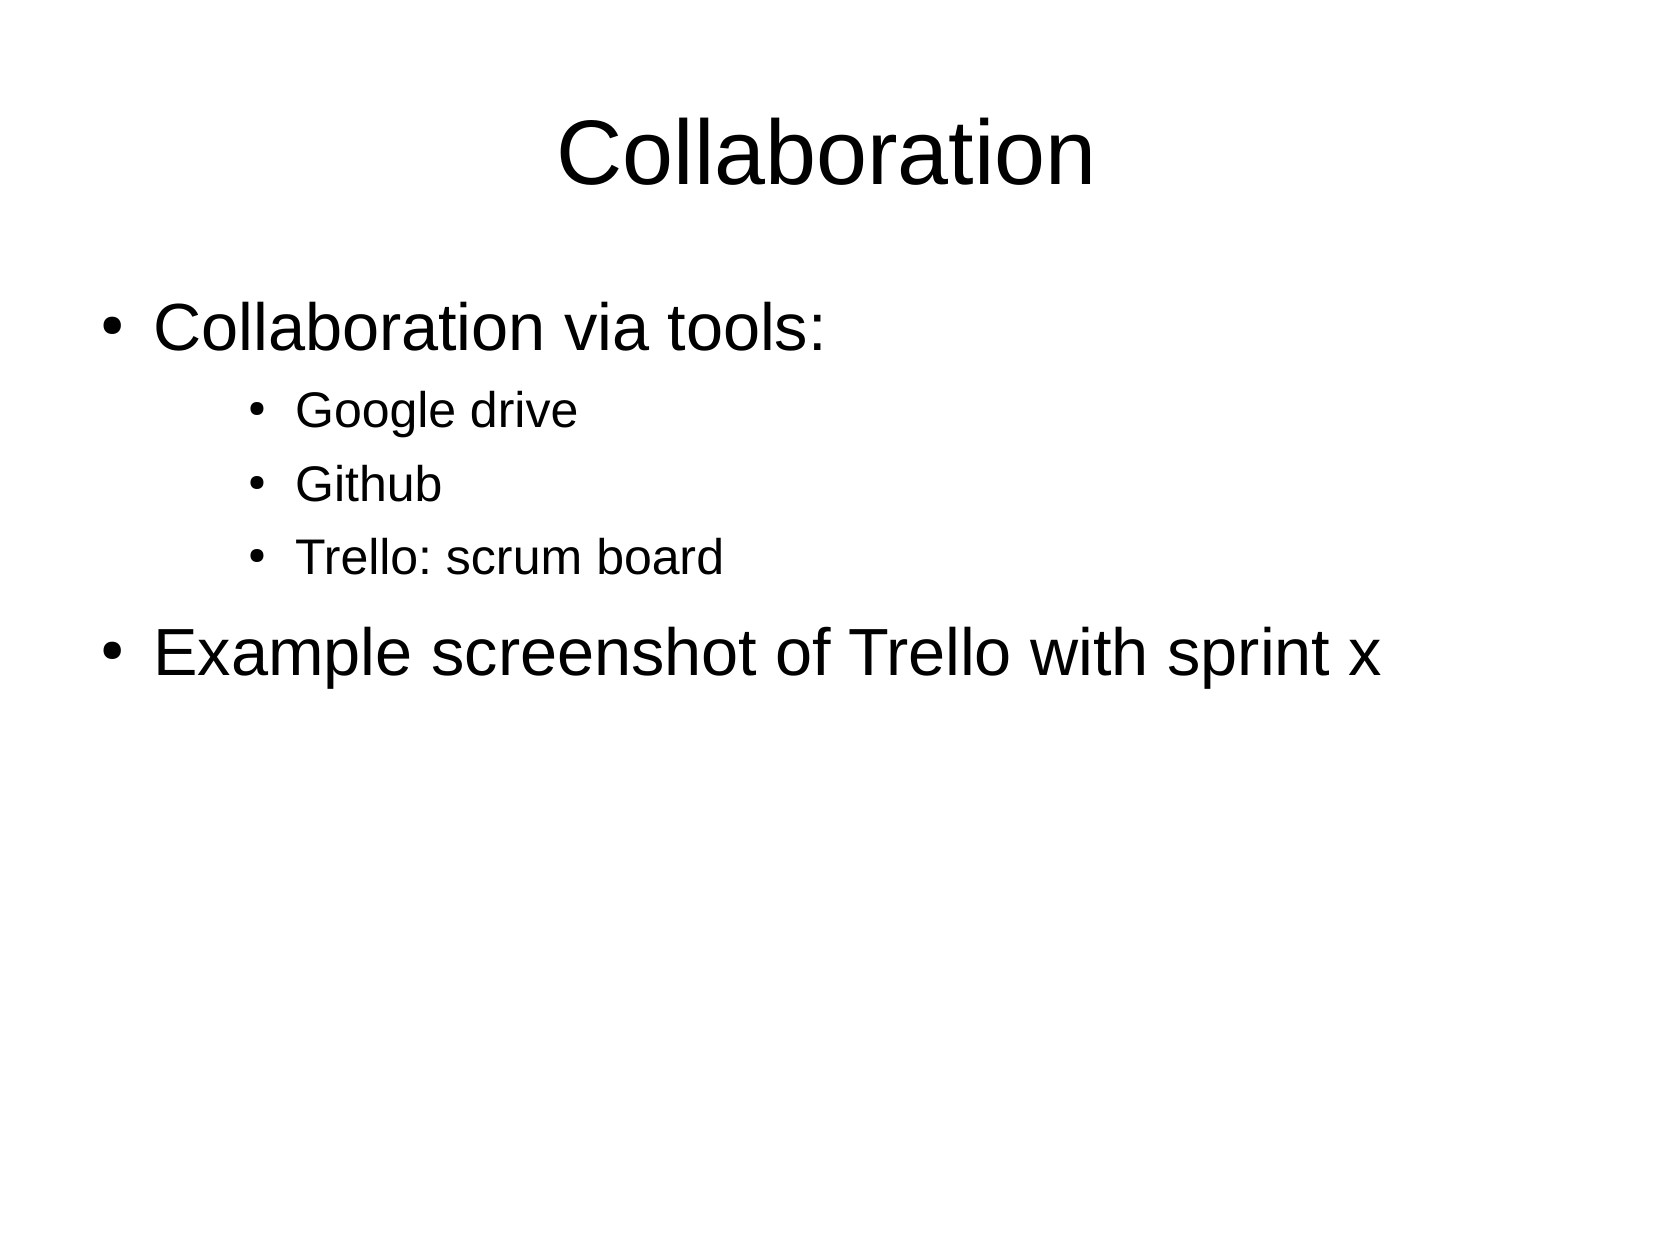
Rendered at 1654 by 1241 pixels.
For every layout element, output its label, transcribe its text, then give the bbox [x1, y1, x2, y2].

list Collaboration via tools: Google drive Github Trello: scrum board Example screenshot of Trello with sprint x [82, 290, 1571, 1010]
title Collaboration [82, 49, 1571, 257]
